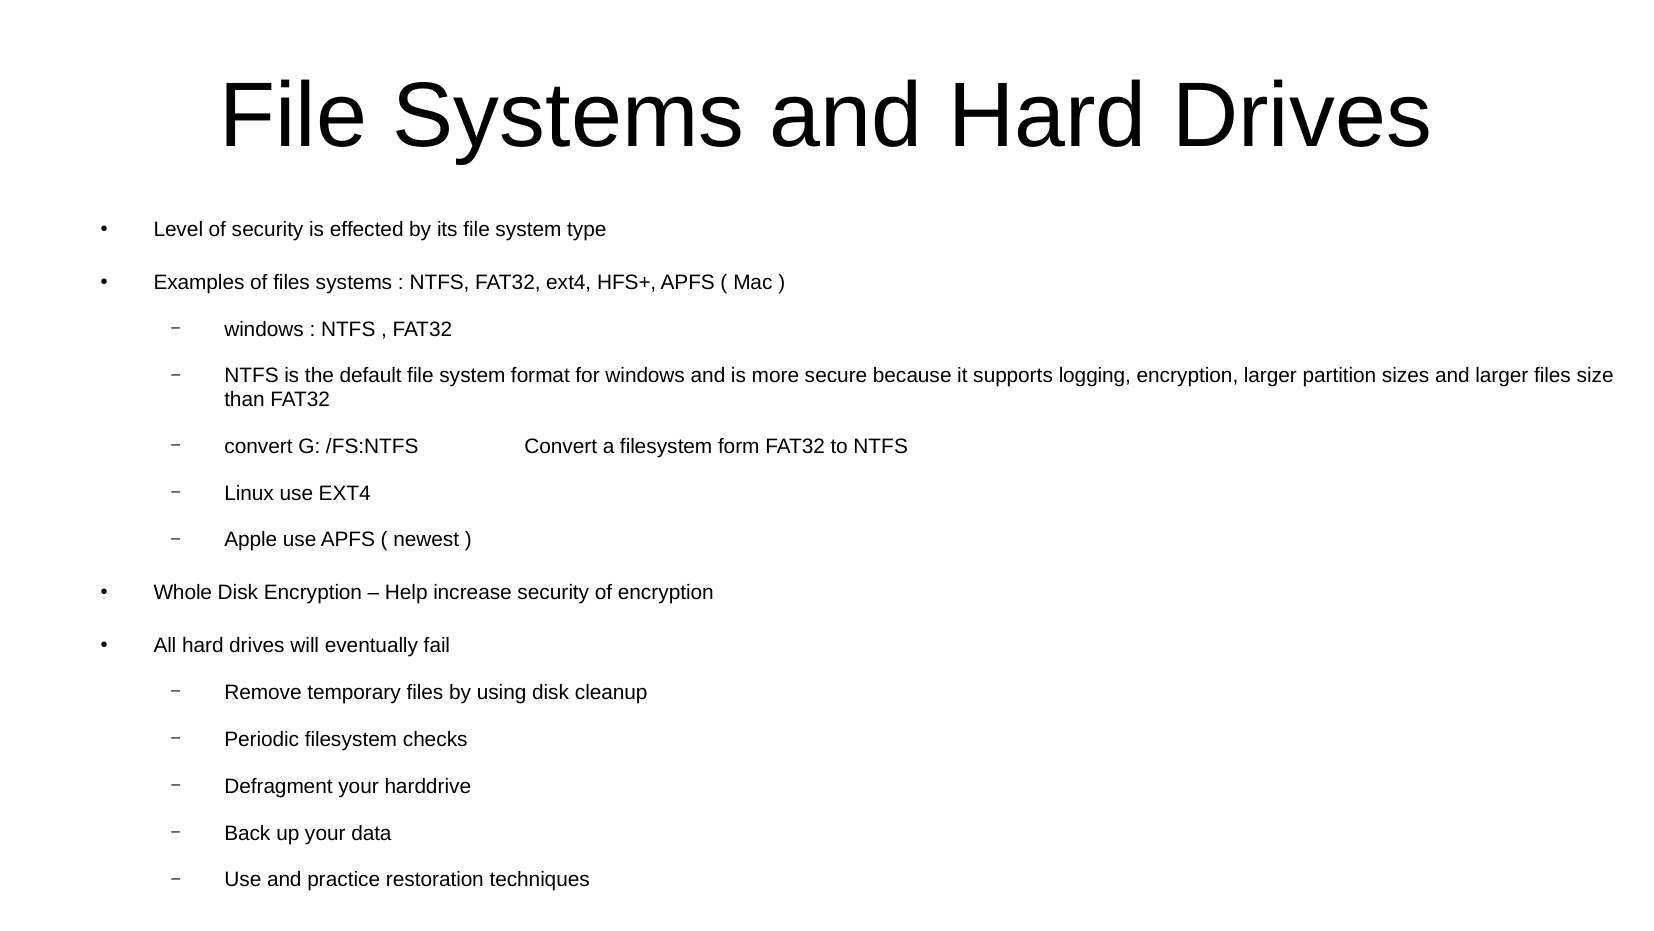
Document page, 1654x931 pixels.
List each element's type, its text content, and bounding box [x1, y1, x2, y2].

title File Systems and Hard Drives [82, 37, 1571, 193]
list Level of security is effected by its file system type Examples of files systems : NTFS, FAT32, ext4, HFS+, APFS ( Mac ) windows : NTFS , FAT32 NTFS is the default file system format for windows and is more secure because it supports logging, encryption, larger partition sizes and larger files size than FAT32 convert G: /FS:NTFS Convert a filesystem form FAT32 to NTFS Linux use EXT4 Apple use APFS ( newest ) Whole Disk Encryption – Help increase security of encryption All hard drives will eventually fail Remove temporary files by using disk cleanup Periodic filesystem checks Defragment your harddrive Back up your data Use and practice restoration techniques [82, 217, 1636, 901]
